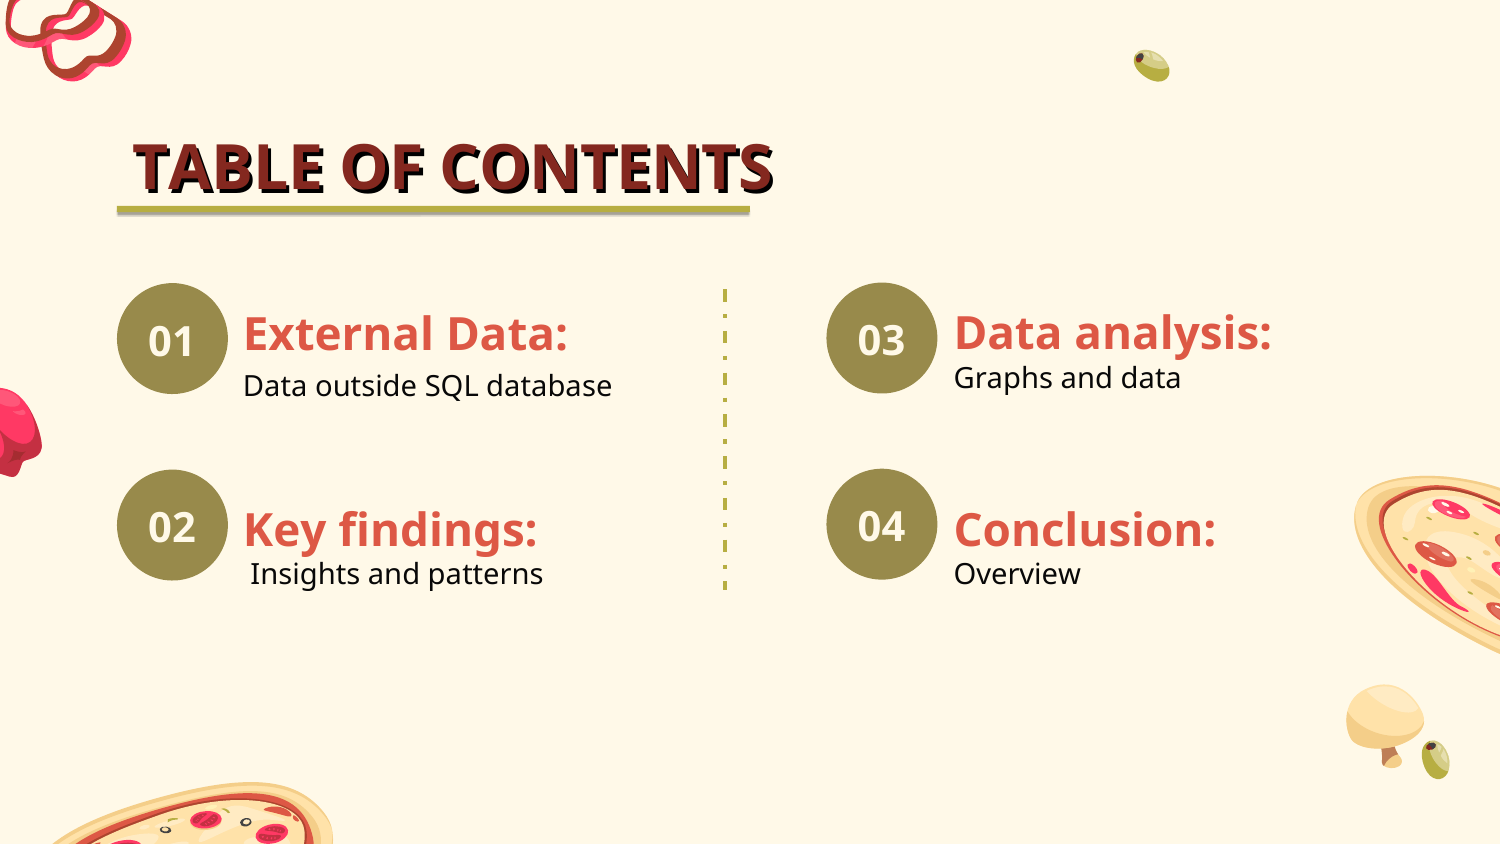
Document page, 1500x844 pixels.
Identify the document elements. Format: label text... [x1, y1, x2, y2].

text_box 01 [116, 283, 227, 395]
text_box External Data: [227, 289, 697, 354]
text_box 03 [826, 282, 938, 394]
text_box Conclusion: Overview [938, 485, 1357, 567]
title TABLE OF CONTENTS [116, 112, 1383, 209]
text_box Key findings: Insights and patterns [227, 485, 629, 565]
text_box 04 [826, 468, 938, 580]
subtitle Data outside SQL database [227, 347, 665, 427]
title Data analysis: Graphs and data [938, 289, 1352, 371]
text_box 02 [116, 469, 227, 581]
